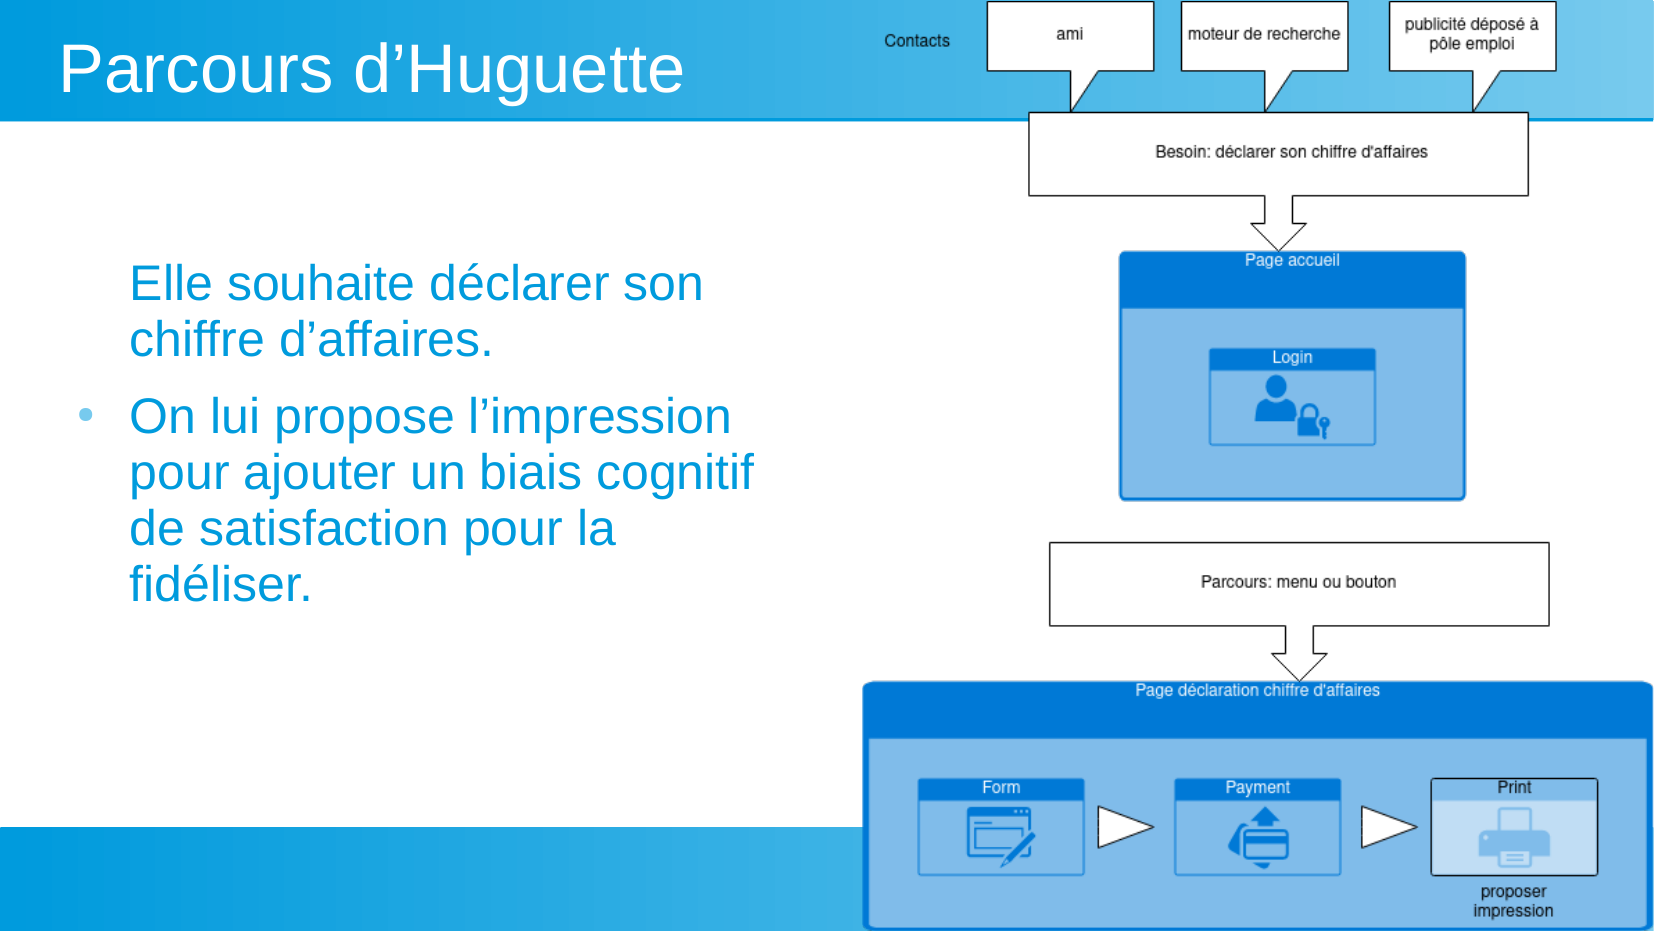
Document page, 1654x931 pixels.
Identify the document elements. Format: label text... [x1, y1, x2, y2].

title Parcours d’Huguette [59, 29, 862, 108]
picture [862, 1, 1654, 931]
list Elle souhaite déclarer son chiffre d’affaires. On lui propose l’impression pour ajouter un biais cognitif de satisfaction pour la fidéliser. [59, 177, 768, 798]
